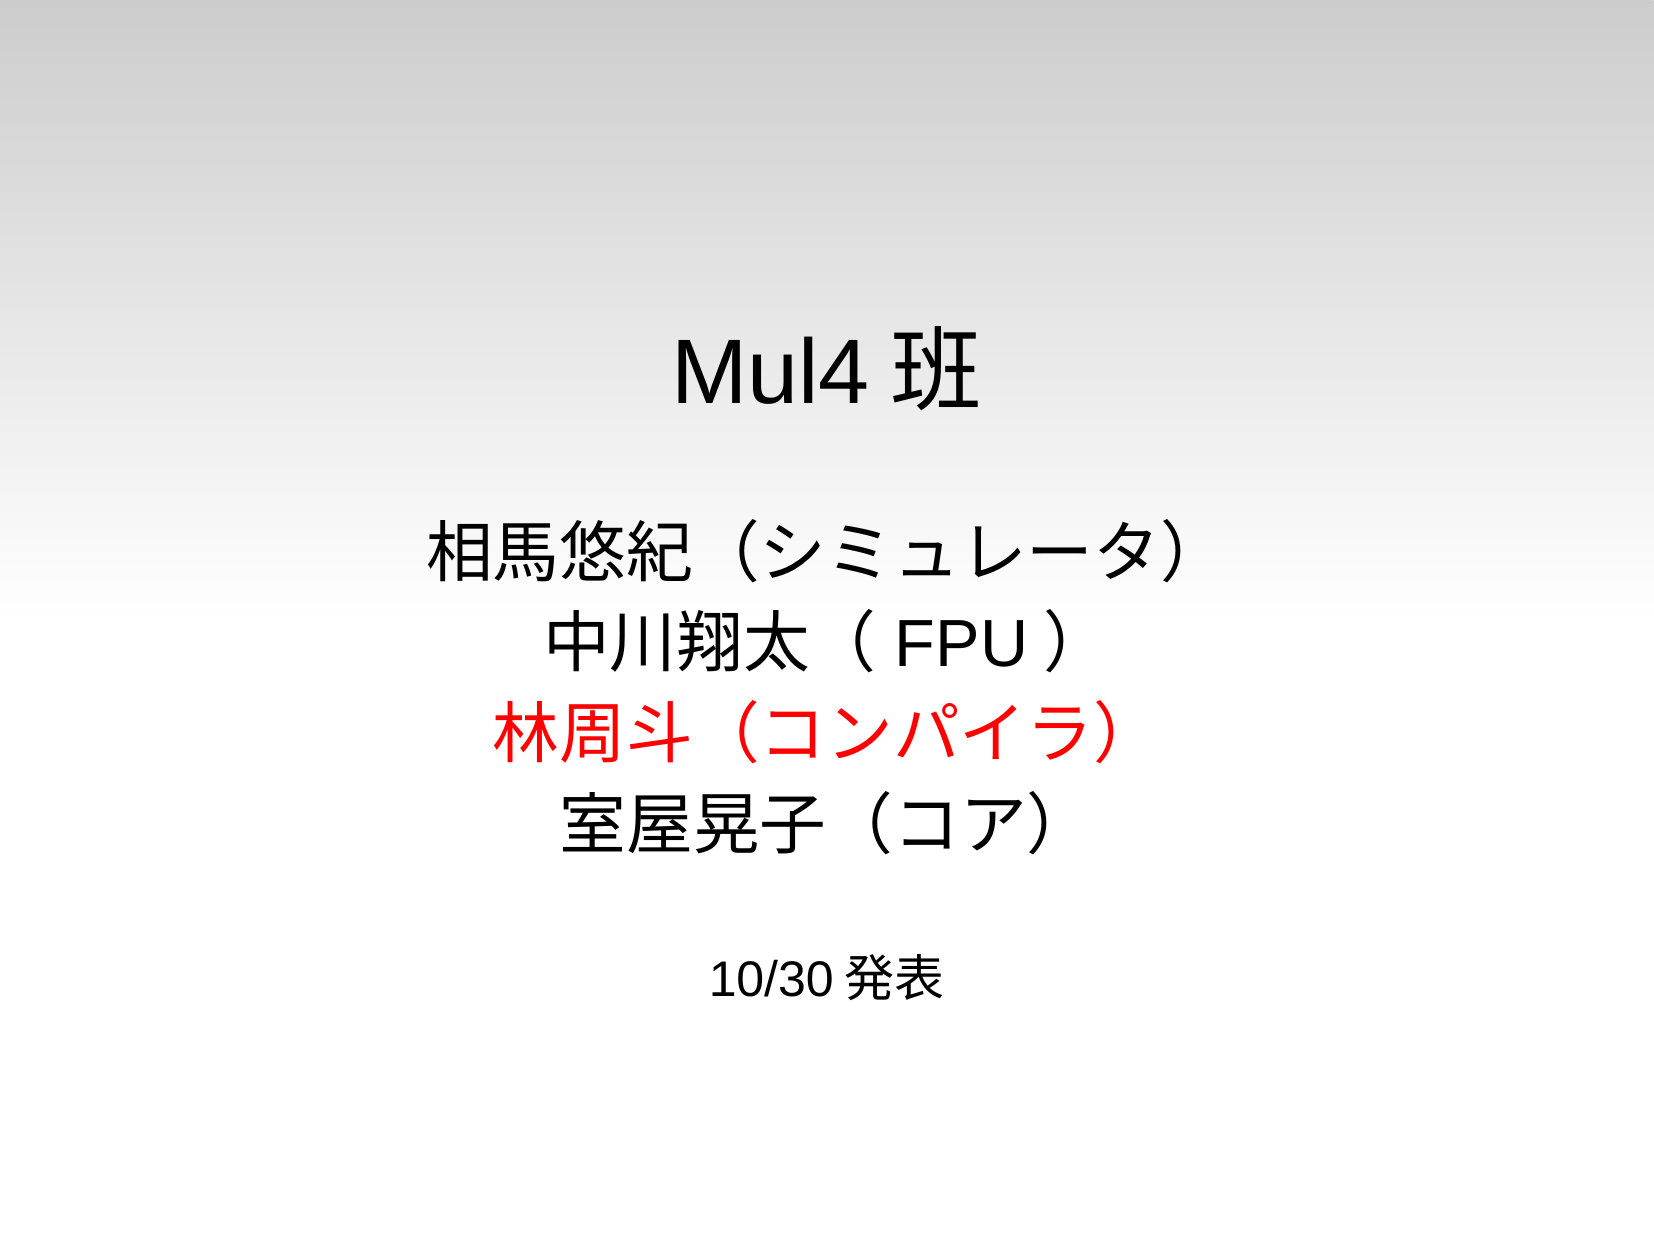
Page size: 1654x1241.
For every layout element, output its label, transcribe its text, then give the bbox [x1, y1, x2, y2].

subtitle Mul4班 相馬悠紀（シミュレータ） 中川翔太（FPU） 林周斗（コンパイラ） 室屋晃子（コア） 10/30発表 [82, 49, 1571, 1109]
